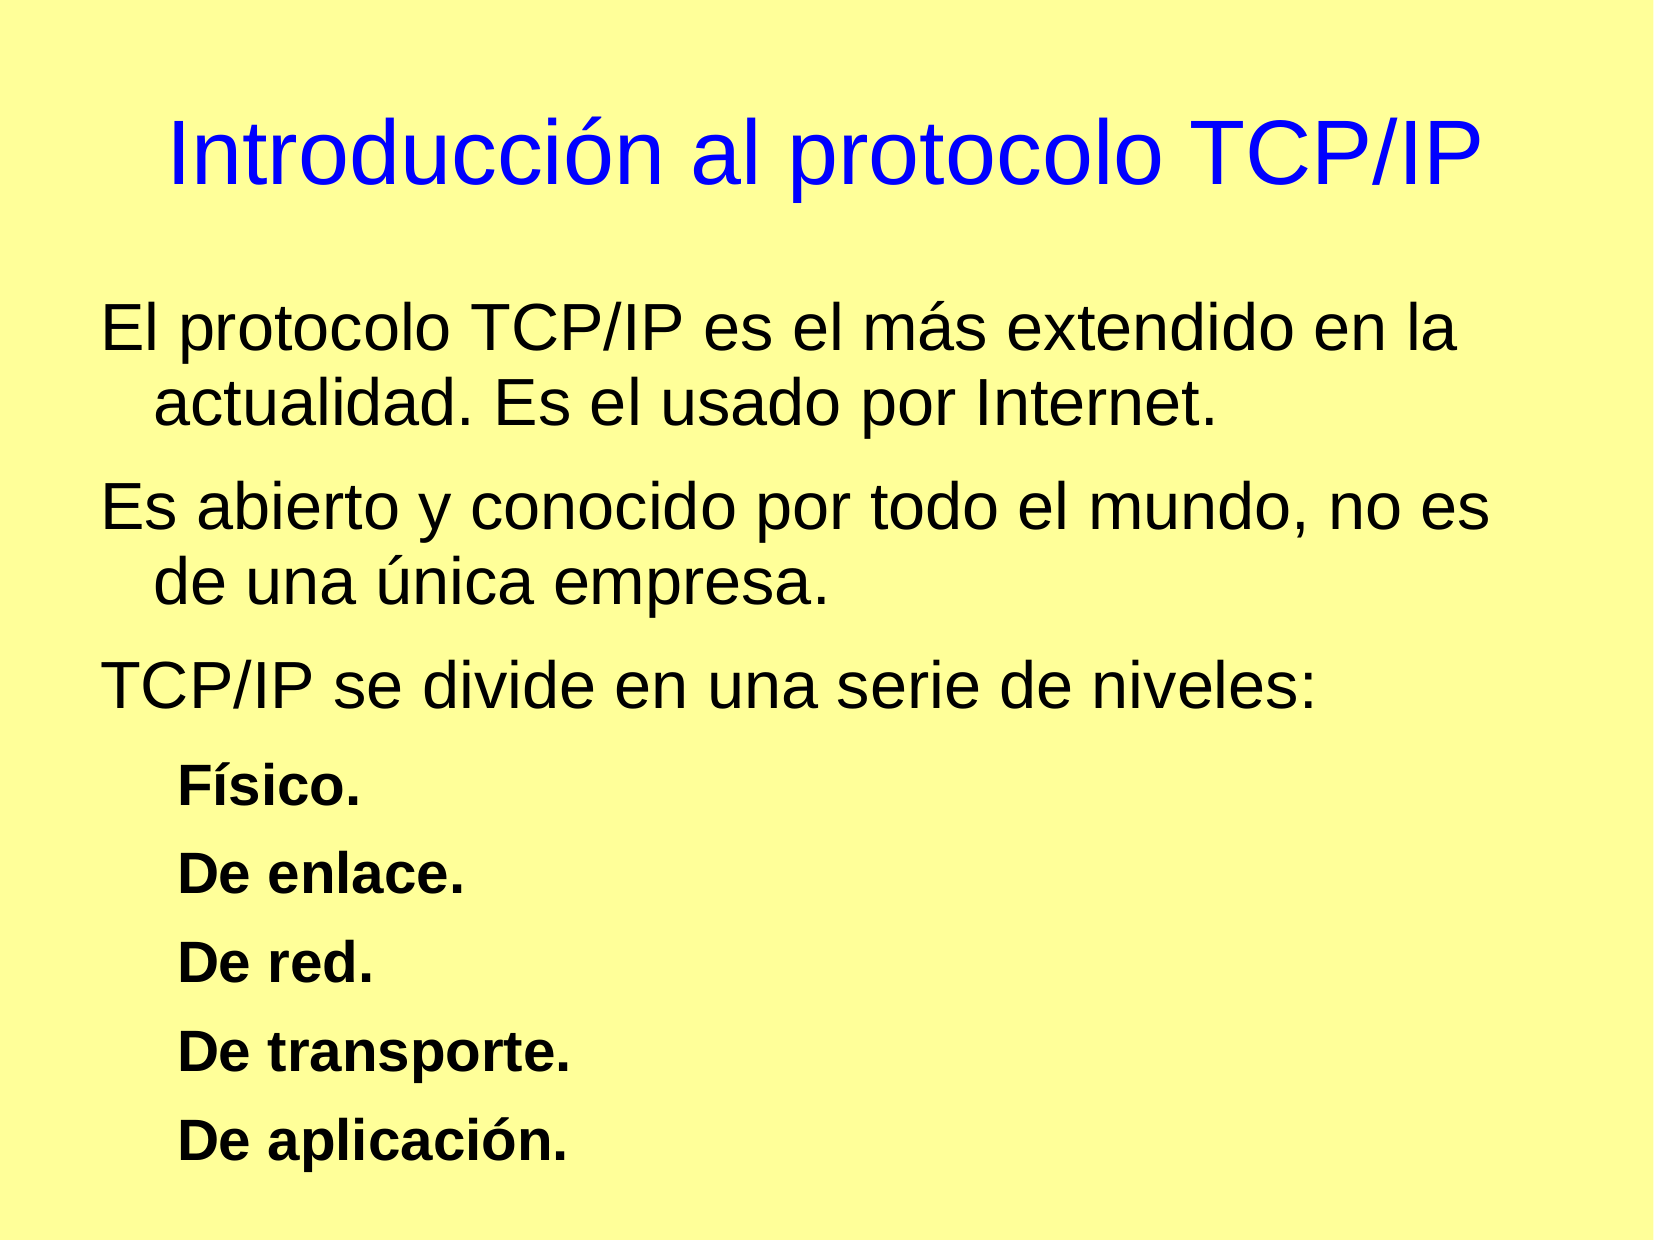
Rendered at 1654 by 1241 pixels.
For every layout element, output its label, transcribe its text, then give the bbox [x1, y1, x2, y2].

title Introducción al protocolo TCP/IP [82, 49, 1571, 257]
list El protocolo TCP/IP es el más extendido en la actualidad. Es el usado por Internet. Es abierto y conocido por todo el mundo, no es de una única empresa. TCP/IP se divide en una serie de niveles: Físico. De enlace. De red. De transporte. De aplicación. [82, 290, 1571, 1180]
